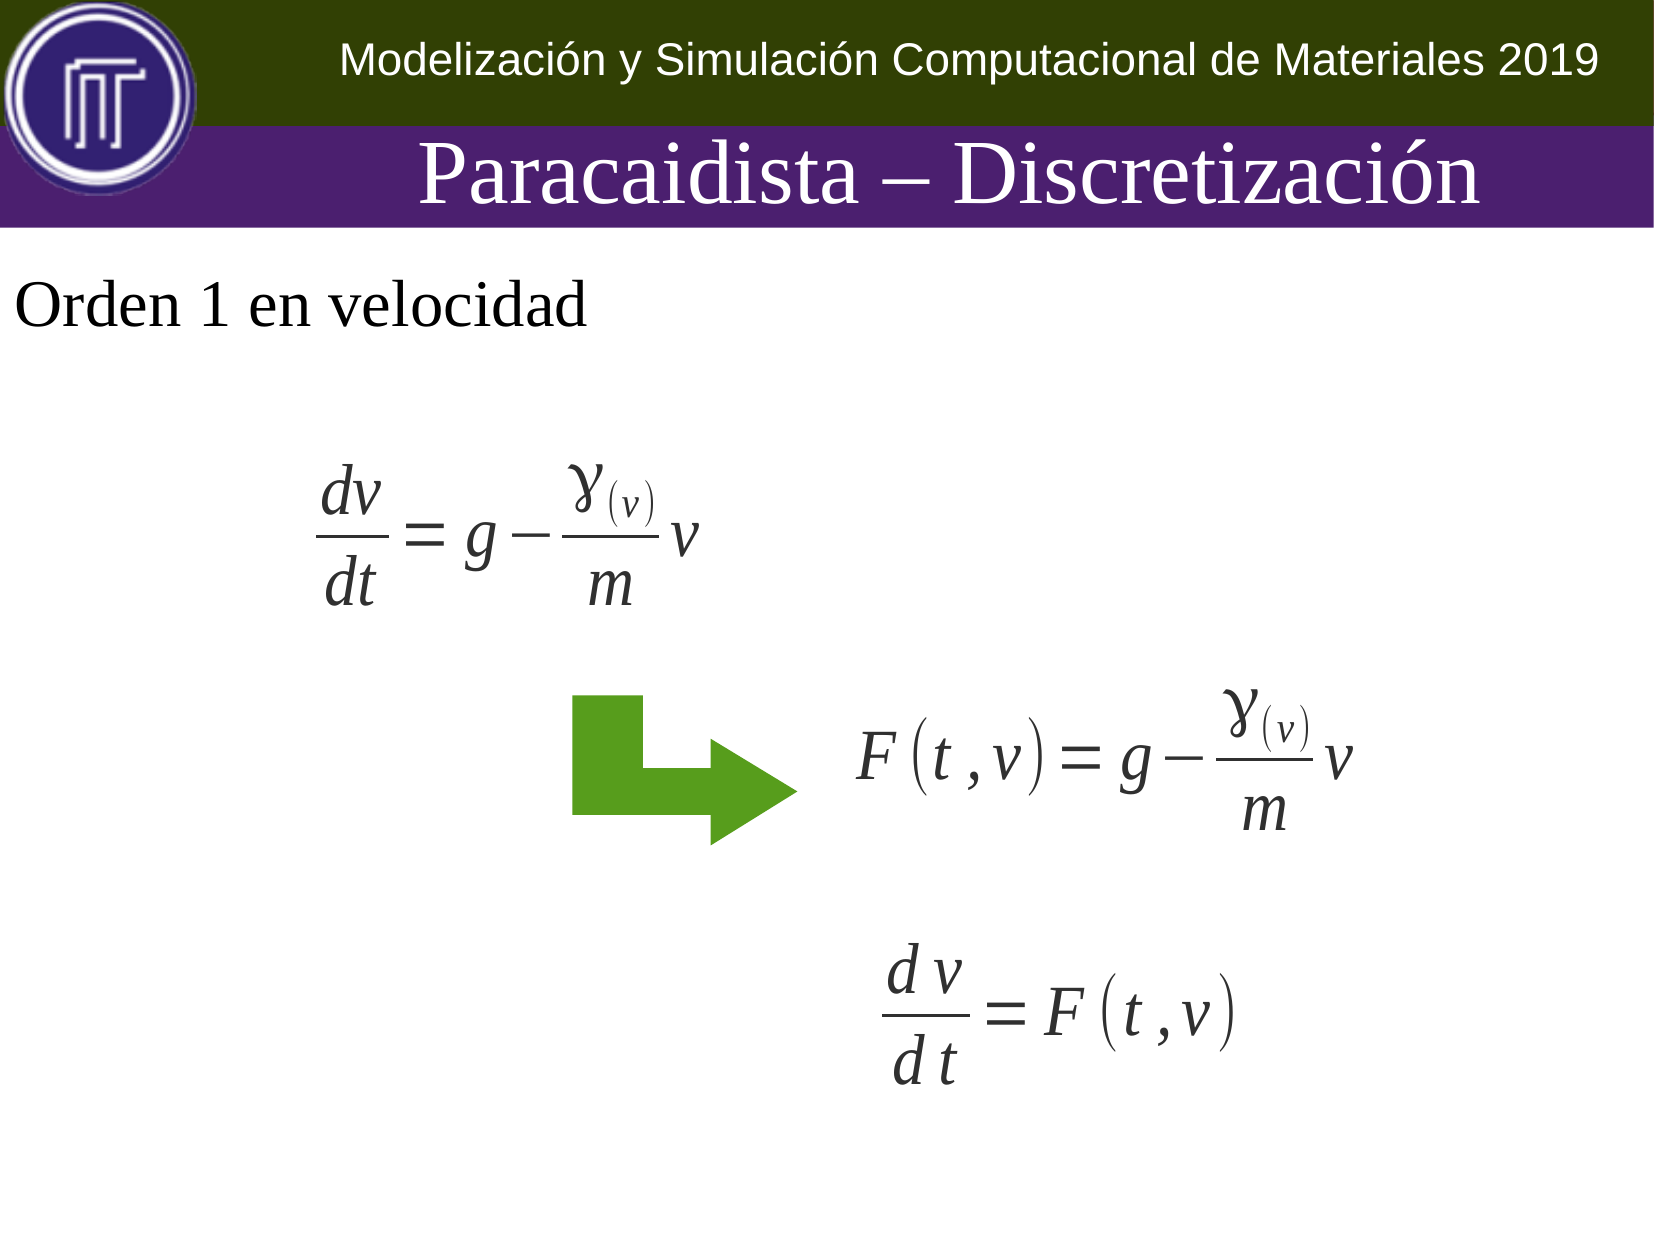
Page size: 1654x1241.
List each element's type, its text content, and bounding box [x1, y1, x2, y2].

text_box [572, 695, 798, 846]
text_box Orden 1 en velocidad [0, 225, 1654, 383]
chart [845, 686, 1363, 846]
chart [872, 929, 1245, 1100]
chart [306, 450, 709, 621]
picture [2, 0, 197, 196]
text_box Paracaidista – Discretización [402, 63, 1654, 282]
